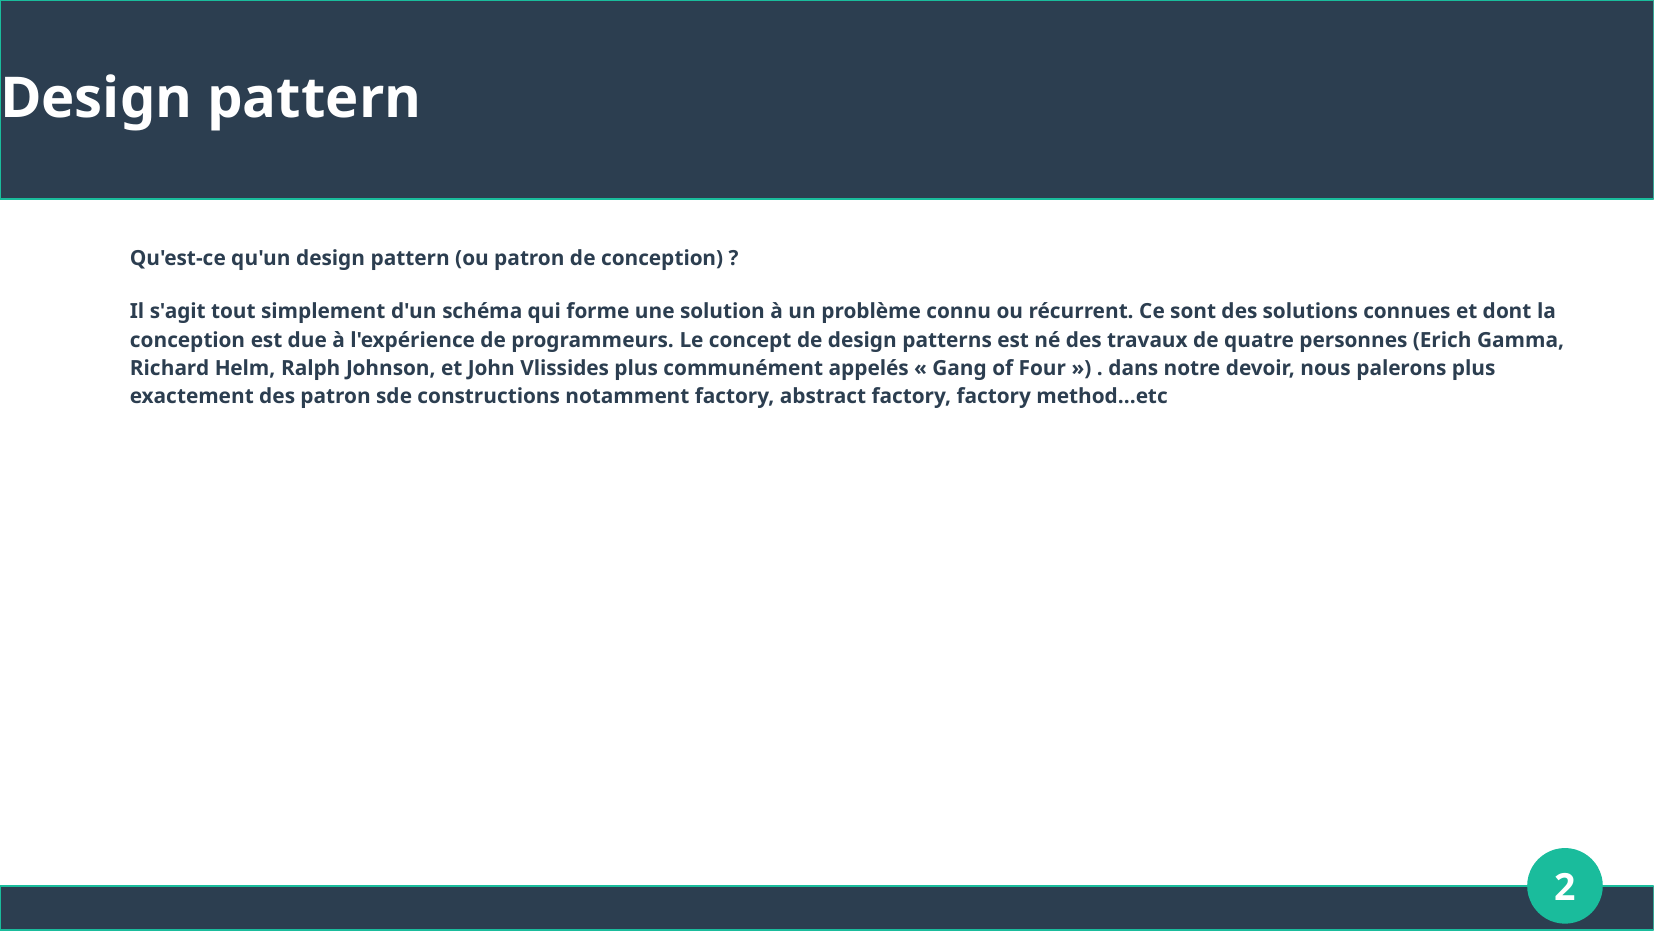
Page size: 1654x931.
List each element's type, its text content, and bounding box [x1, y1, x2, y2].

list Qu'est-ce qu'un design pattern (ou patron de conception) ? Il s'agit tout simplement d'un schéma qui forme une solution à un problème connu ou récurrent. Ce sont des solutions connues et dont la conception est due à l'expérience de programmeurs. Le concept de design patterns est né des travaux de quatre personnes (Erich Gamma, Richard Helm, Ralph Johnson, et John Vlissides plus communément appelés « Gang of Four ») . dans notre devoir, nous palerons plus exactement des patron sde constructions notamment factory, abstract factory, factory method...etc [59, 243, 1595, 864]
title Design pattern [0, 37, 1536, 156]
